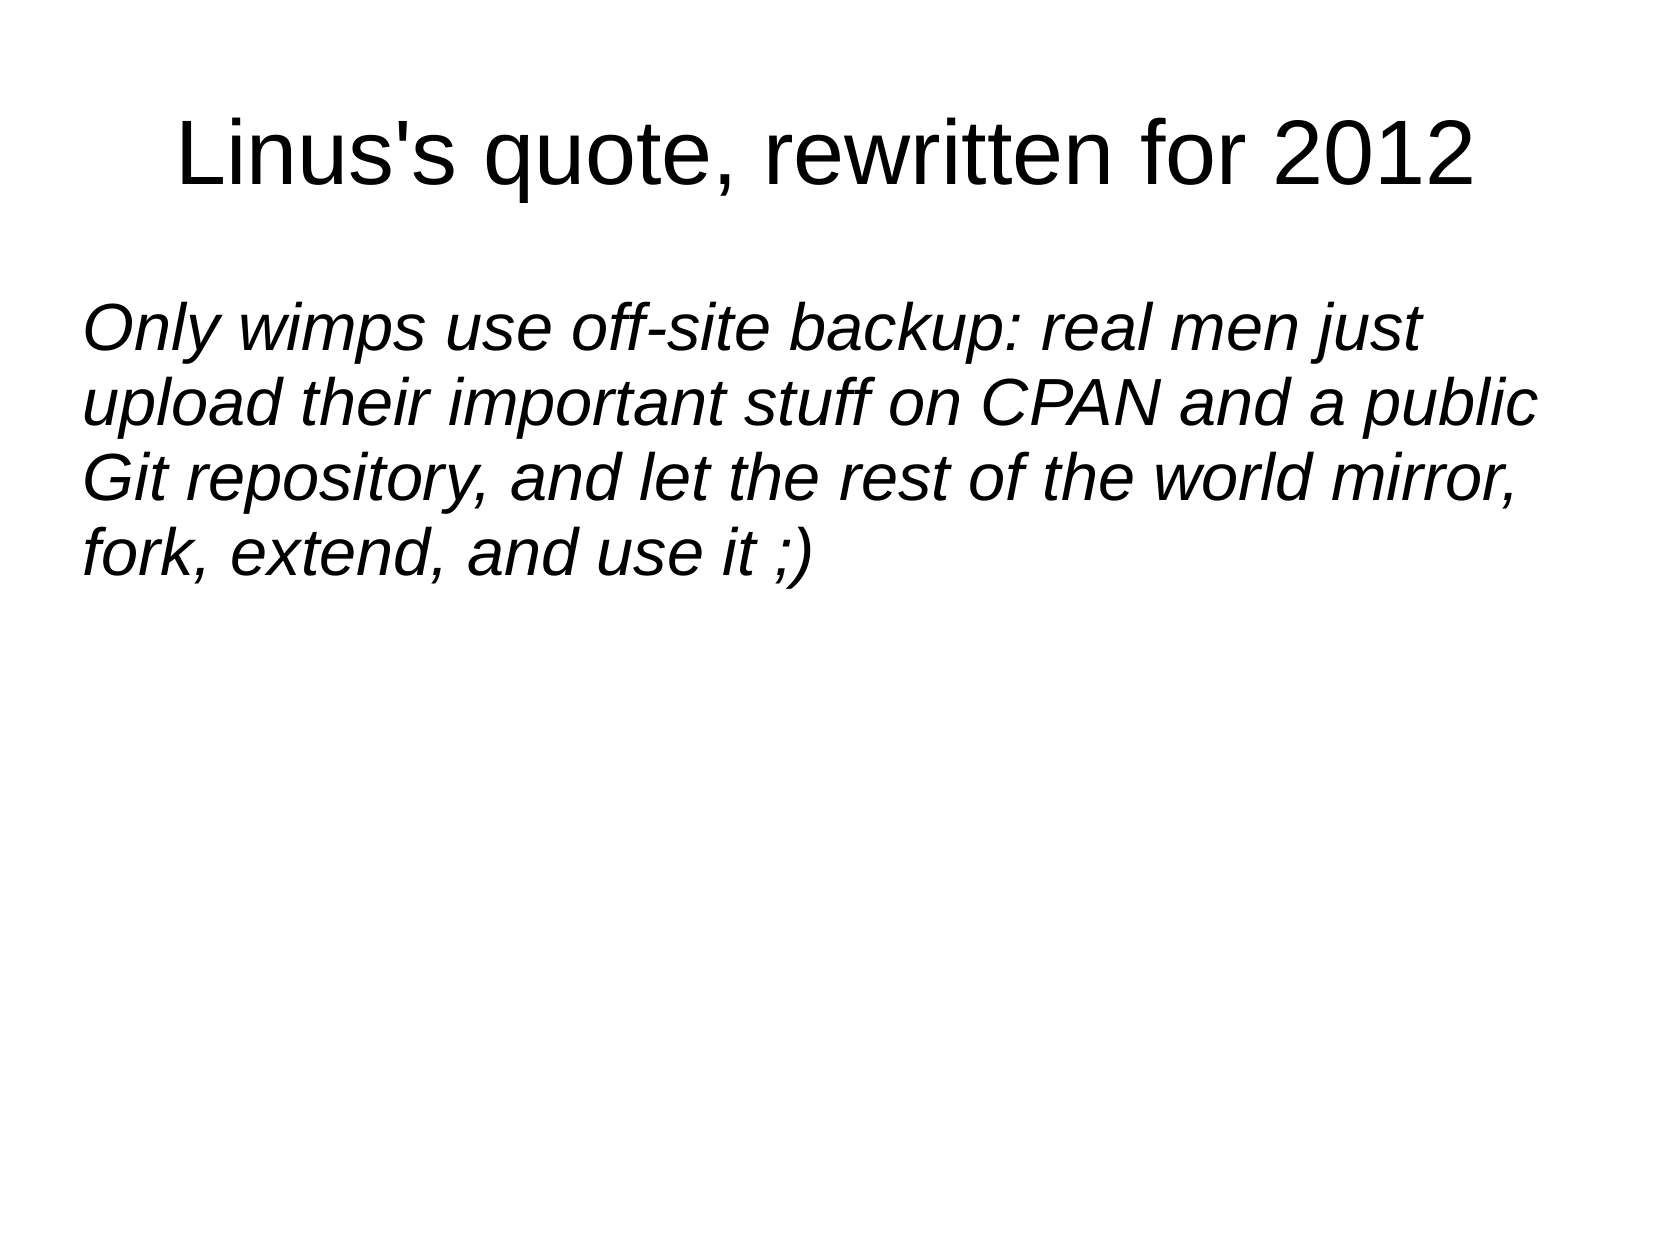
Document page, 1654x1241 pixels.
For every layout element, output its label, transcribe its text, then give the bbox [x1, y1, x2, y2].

title Linus's quote, rewritten for 2012 [82, 49, 1571, 257]
list Only wimps use off-site backup: real men just upload their important stuff on CPAN and a public Git repository, and let the rest of the world mirror, fork, extend, and use it ;) [82, 290, 1571, 1109]
